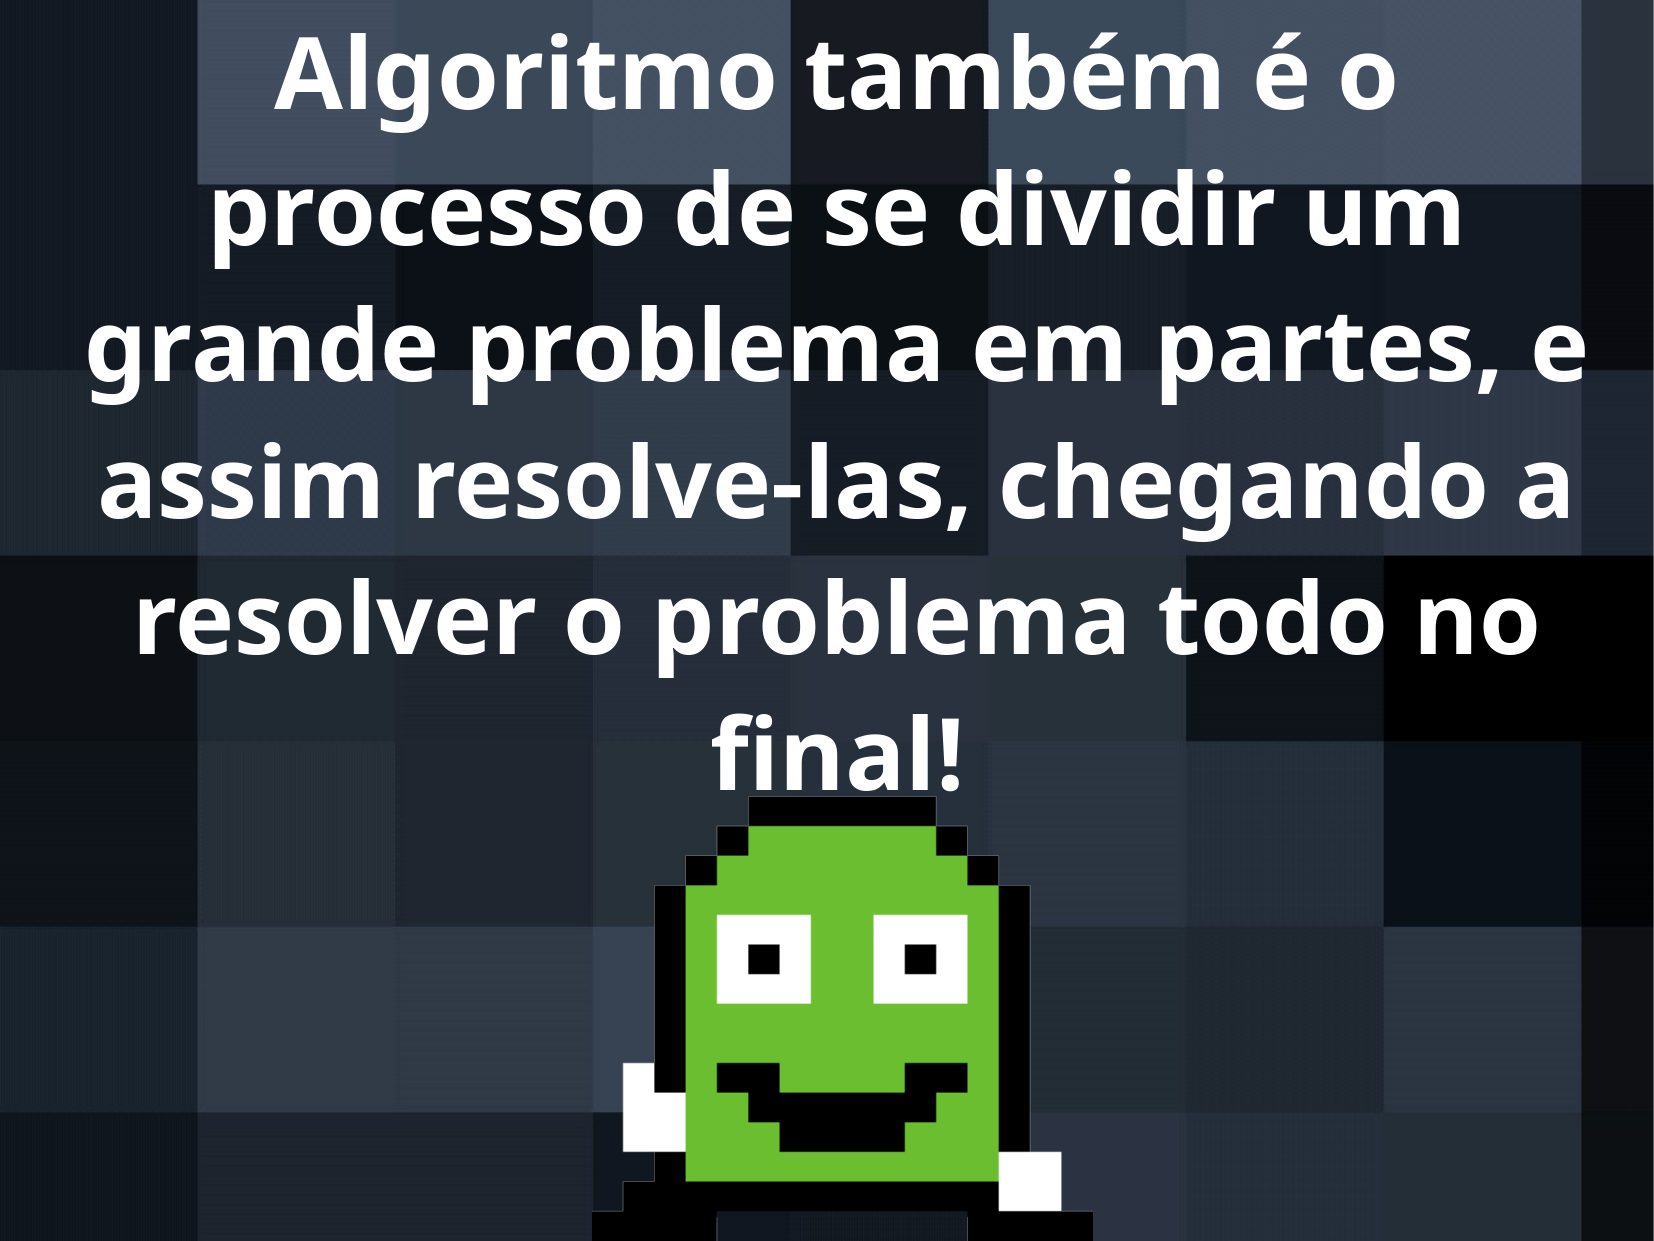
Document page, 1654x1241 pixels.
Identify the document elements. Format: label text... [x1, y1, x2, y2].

title Algoritmo também é o processo de se dividir um grande problema em partes, e assim resolve-las, chegando a resolver o problema todo no final! [84, 2, 1591, 820]
picture [0, 0, 1654, 1241]
